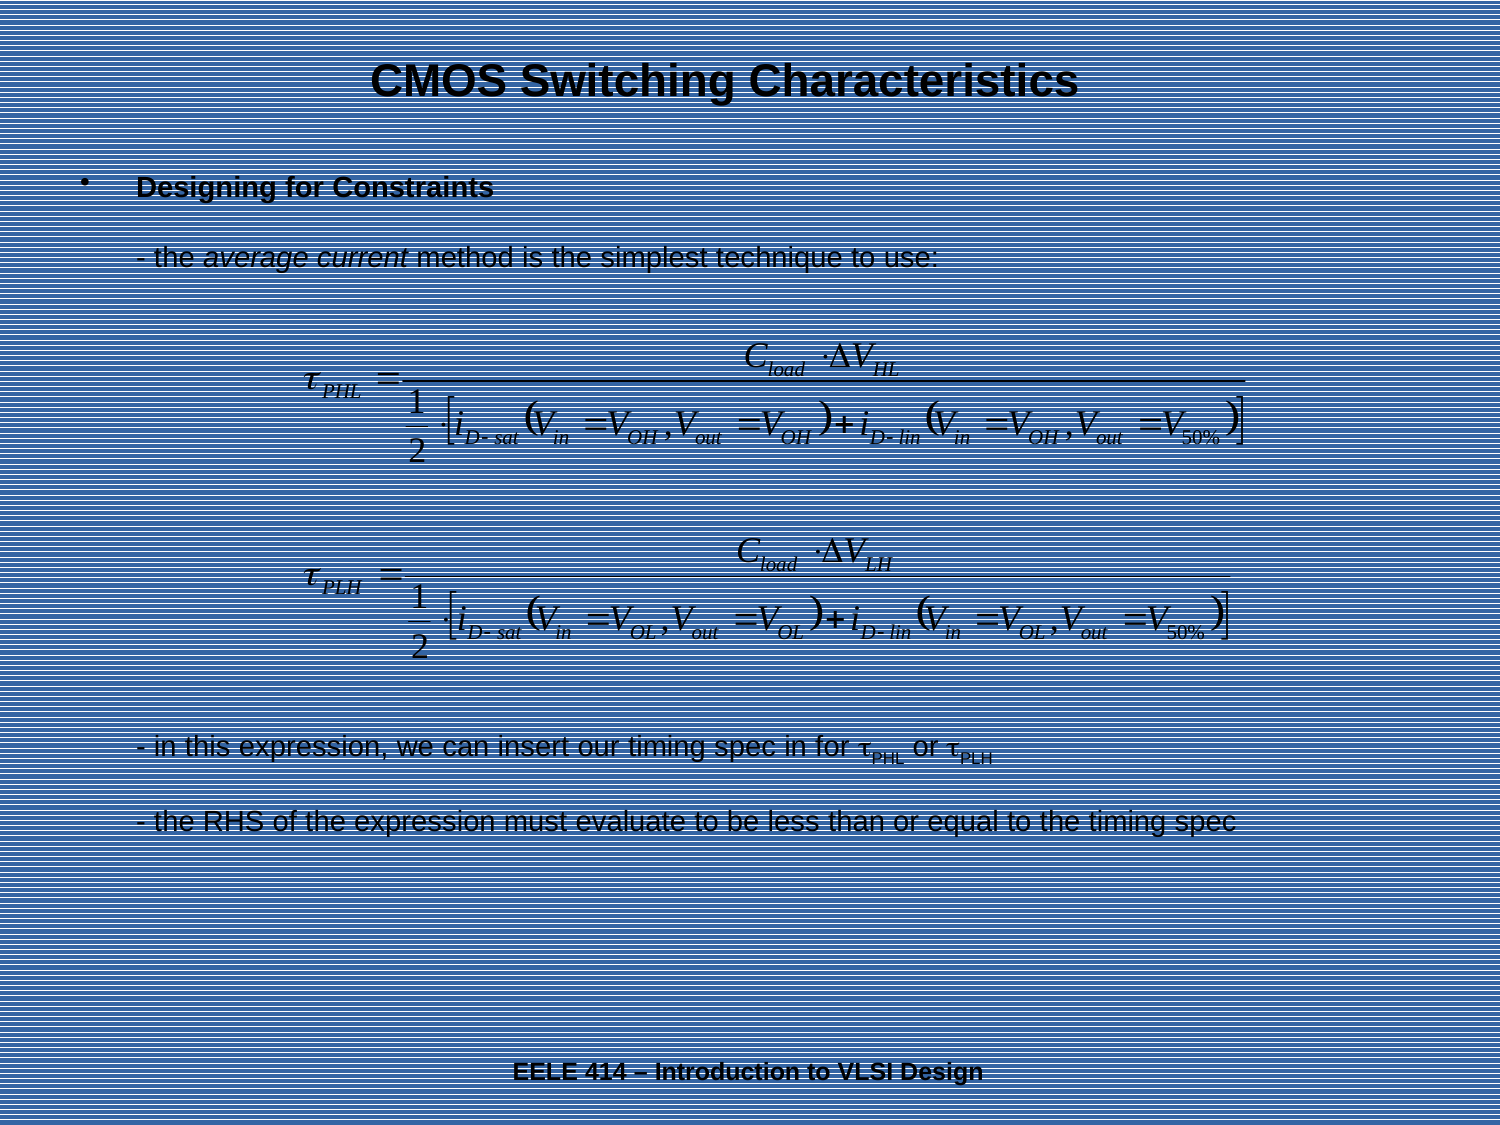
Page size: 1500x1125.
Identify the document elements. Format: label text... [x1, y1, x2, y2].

chart [301, 332, 1255, 667]
list Designing for Constraints - the average current method is the simplest technique to use: - in this expression, we can insert our timing spec in for PHL or PLH - the RHS of the expression must evaluate to be less than or equal to the timing spec [64, 160, 1471, 988]
picture [300, 331, 1253, 665]
title CMOS Switching Characteristics [87, 37, 1363, 120]
